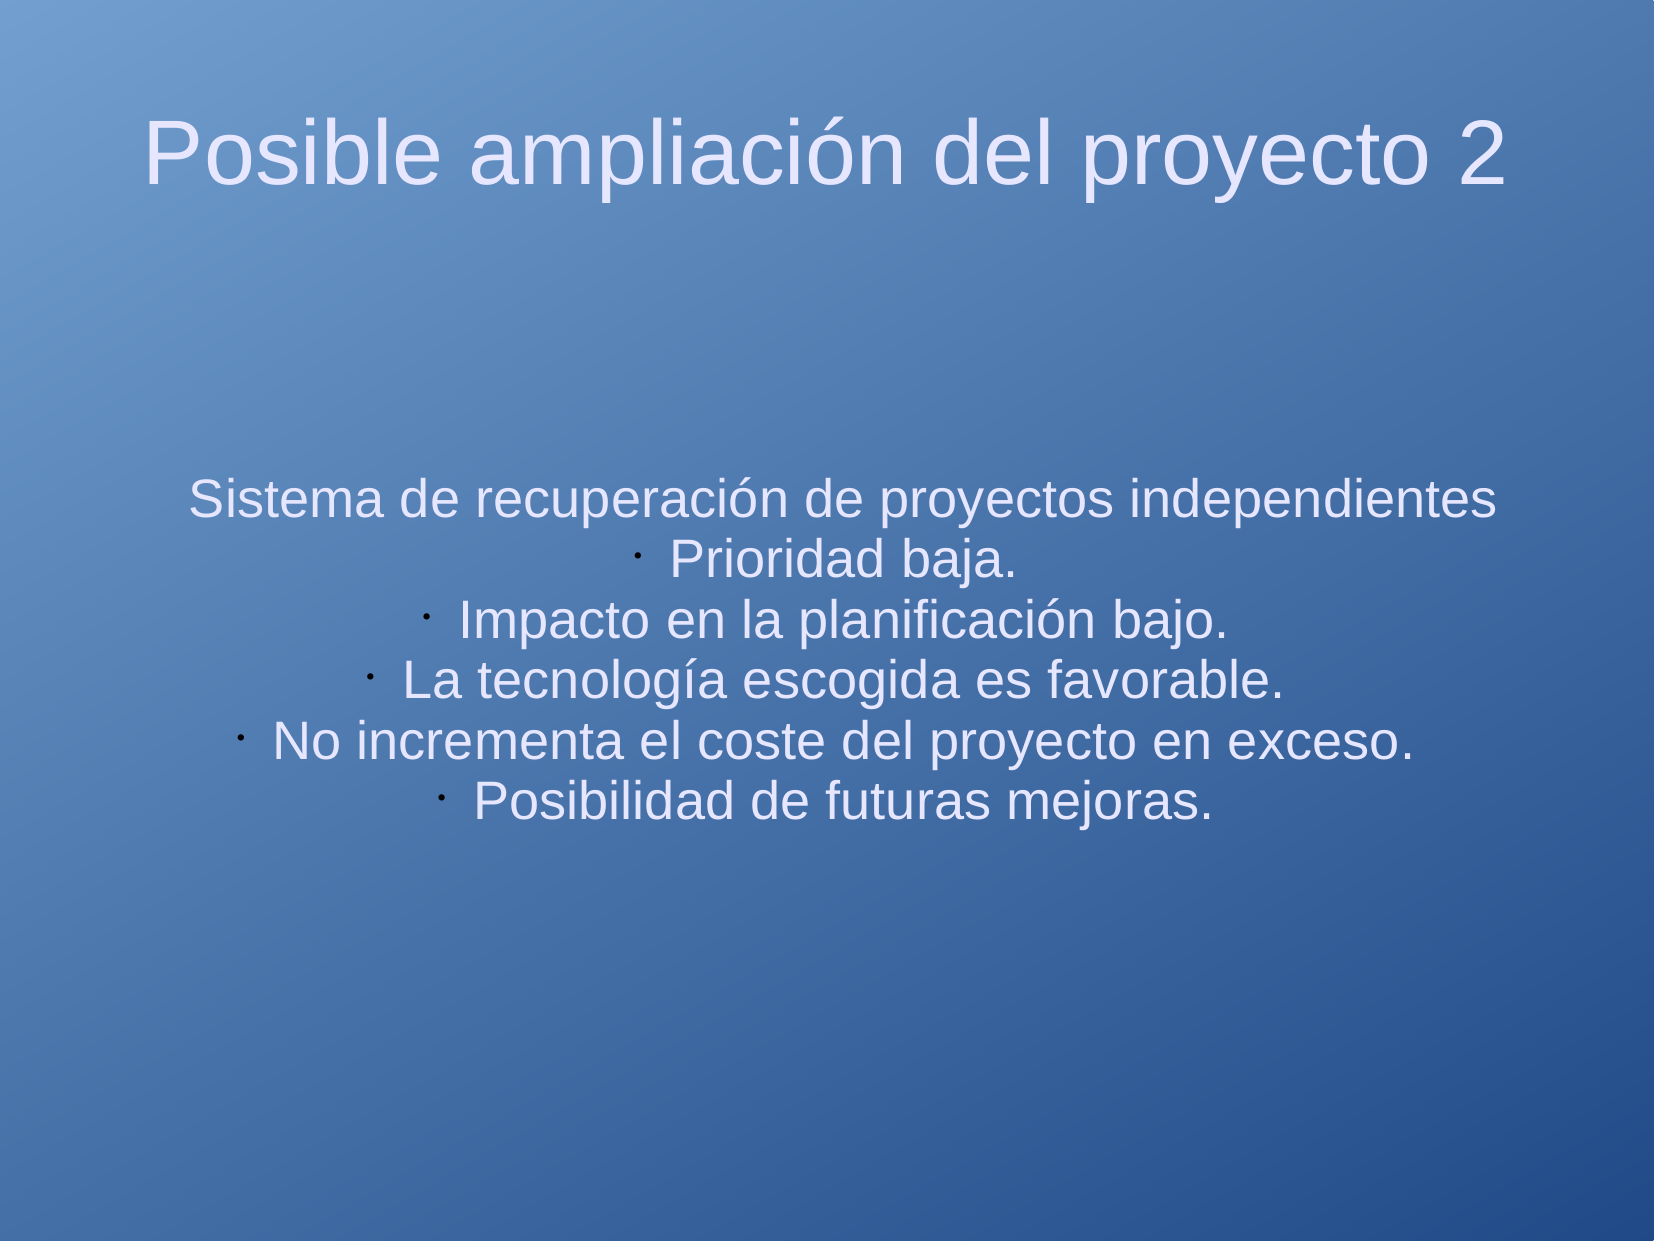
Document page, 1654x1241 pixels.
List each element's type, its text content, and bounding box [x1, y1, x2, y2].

title Posible ampliación del proyecto 2 [82, 49, 1571, 257]
subtitle Sistema de recuperación de proyectos independientes Prioridad baja. Impacto en la planificación bajo. La tecnología escogida es favorable. No incrementa el coste del proyecto en exceso. Posibilidad de futuras mejoras. [82, 290, 1571, 1010]
